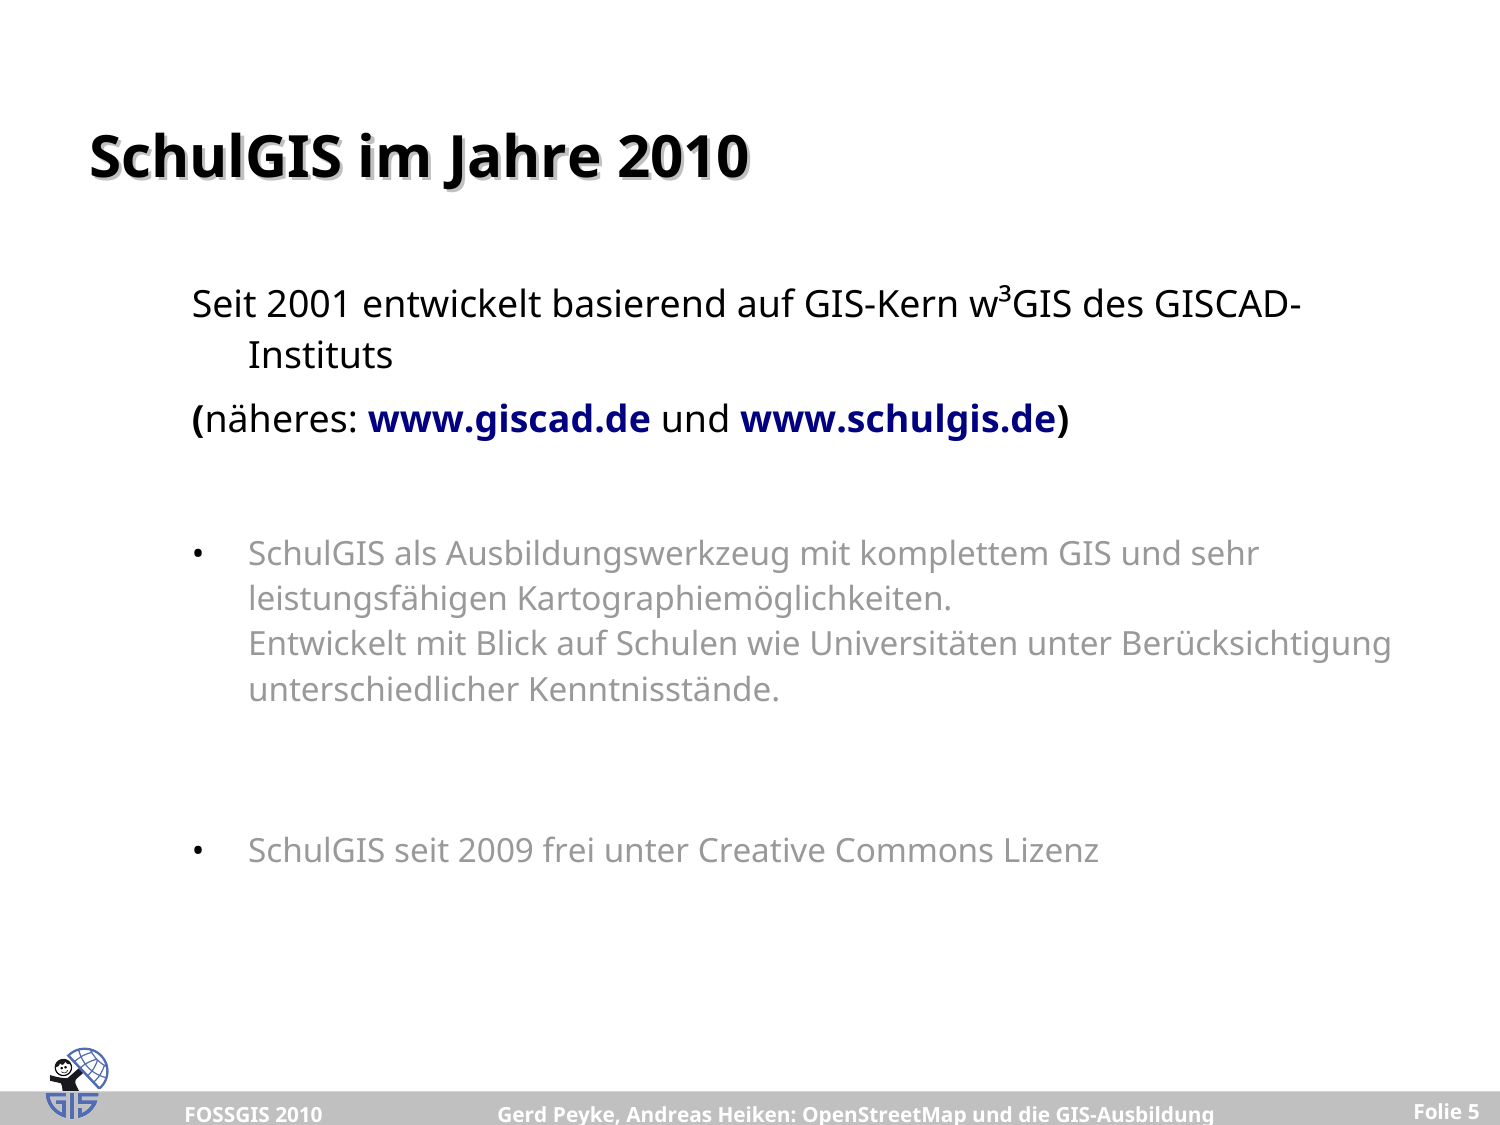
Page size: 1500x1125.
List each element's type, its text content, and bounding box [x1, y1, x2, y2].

list Seit 2001 entwickelt basierend auf GIS-Kern w³GIS des GISCAD-Instituts (näheres: www.giscad.de und www.schulgis.de) SchulGIS als Ausbildungswerkzeug mit komplettem GIS und sehr leistungsfähigen Kartographiemöglichkeiten. Entwickelt mit Blick auf Schulen wie Universitäten unter Berücksichtigung unterschiedlicher Kenntnisstände. SchulGIS seit 2009 frei unter Creative Commons Lizenz [177, 206, 1432, 1040]
picture [44, 1047, 110, 1120]
title SchulGIS im Jahre 2010 [74, 102, 1329, 207]
